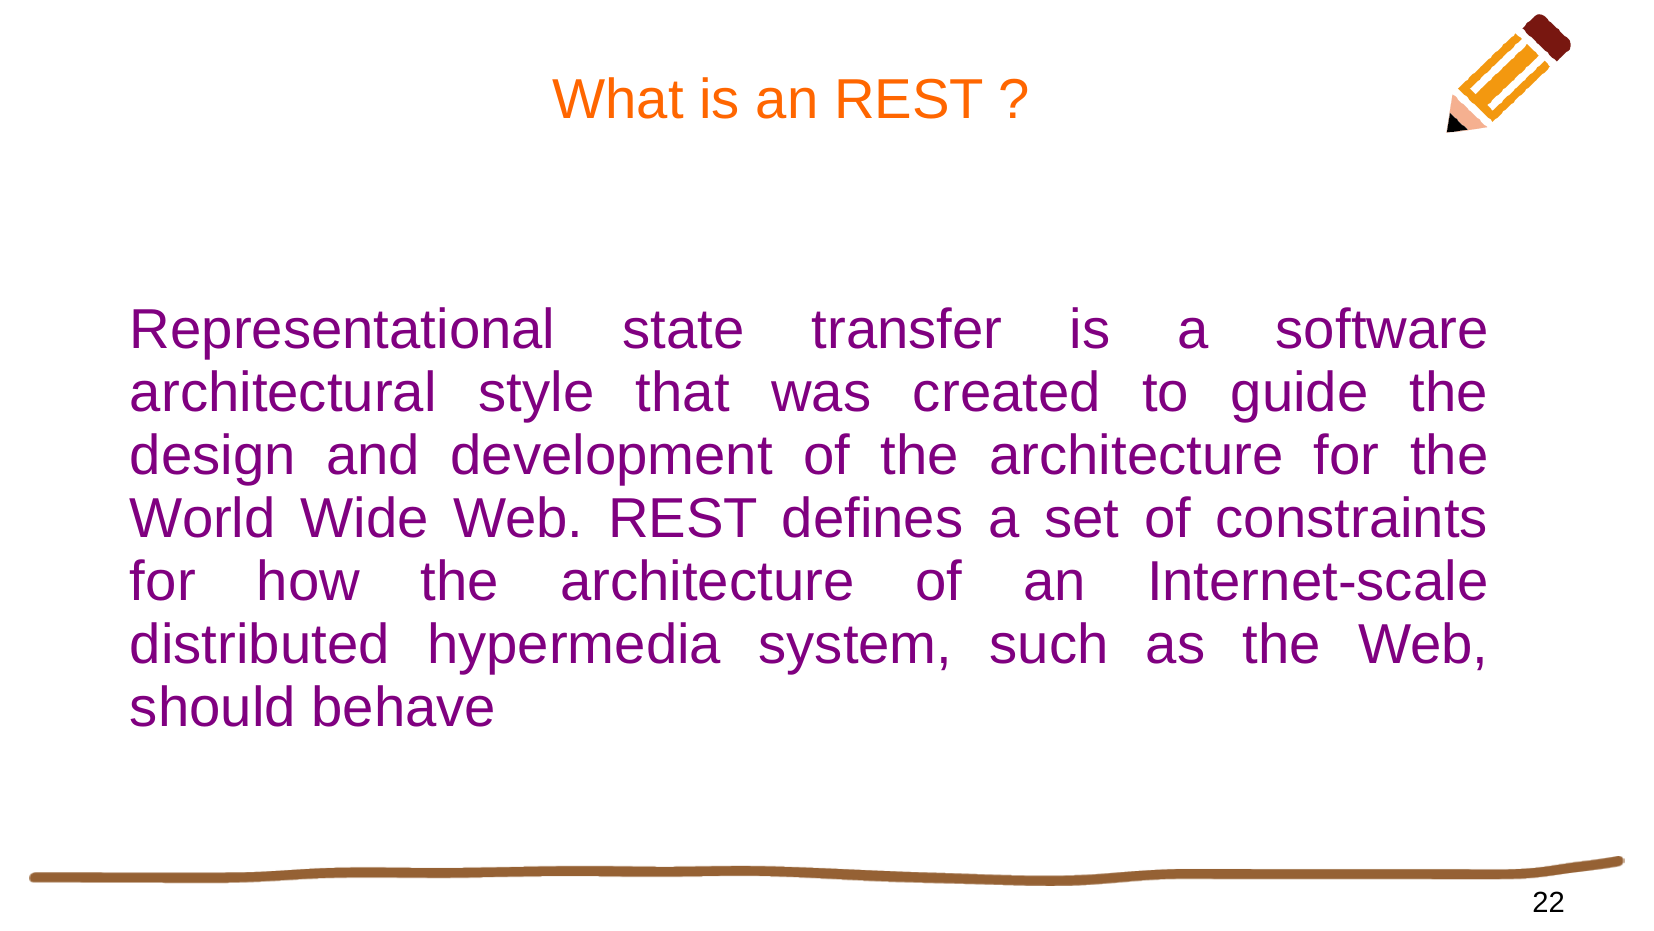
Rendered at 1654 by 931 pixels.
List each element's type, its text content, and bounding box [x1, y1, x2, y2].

picture [1446, 14, 1571, 133]
title What is an REST ? [112, 47, 1471, 151]
picture [29, 856, 1625, 886]
title Representational state transfer is a software architectural style that was created to guide the design and development of the architecture for the World Wide Web. REST defines a set of constraints for how the architecture of an Internet-scale distributed hypermedia system, such as the Web, should behave [129, 297, 1489, 739]
